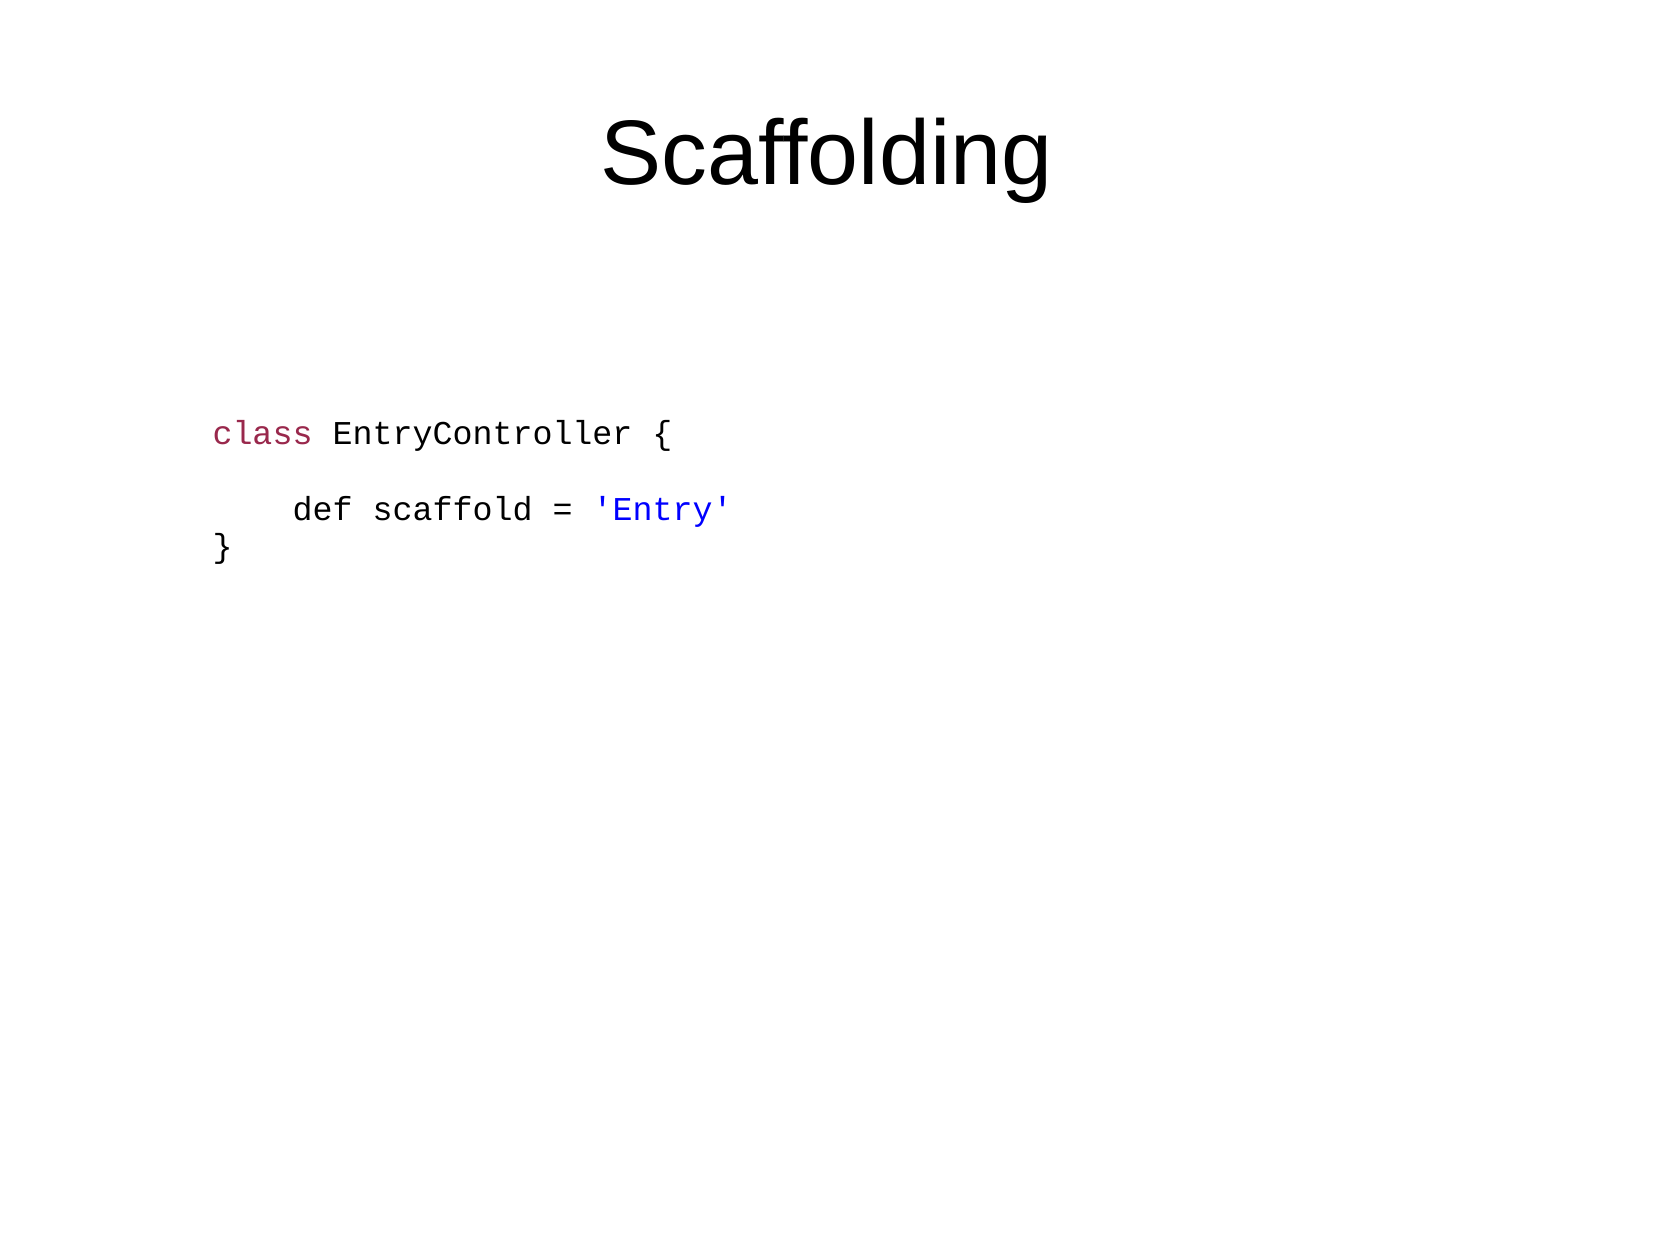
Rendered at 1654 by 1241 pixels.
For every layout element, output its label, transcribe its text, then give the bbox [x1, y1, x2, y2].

subtitle class EntryController { def scaffold = 'Entry' } [212, 379, 1654, 1099]
title Scaffolding [82, 49, 1571, 257]
